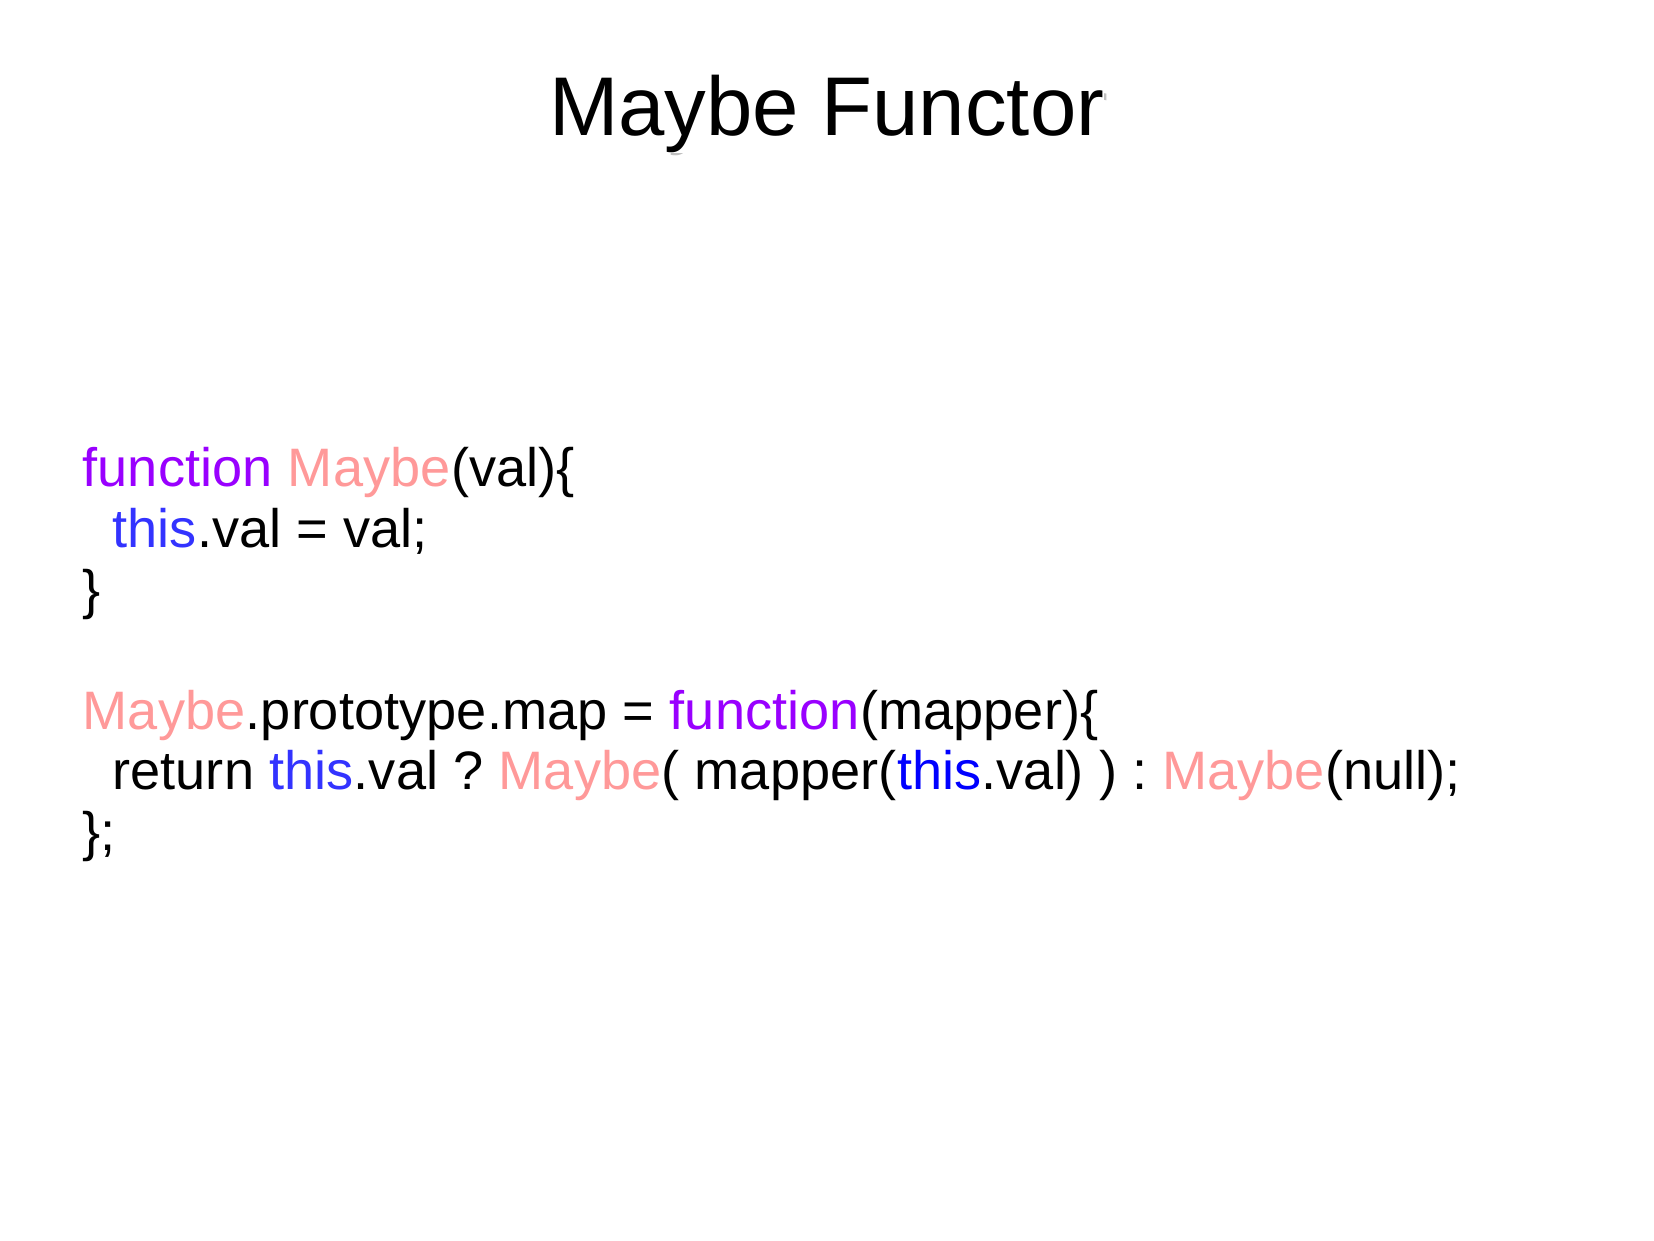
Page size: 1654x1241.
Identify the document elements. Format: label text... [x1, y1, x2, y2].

subtitle function Maybe(val){ this.val = val; } Maybe.prototype.map = function(mapper){ return this.val ? Maybe( mapper(this.val) ) : Maybe(null); }; [82, 290, 1571, 1010]
title Maybe Functor [82, 49, 1571, 257]
